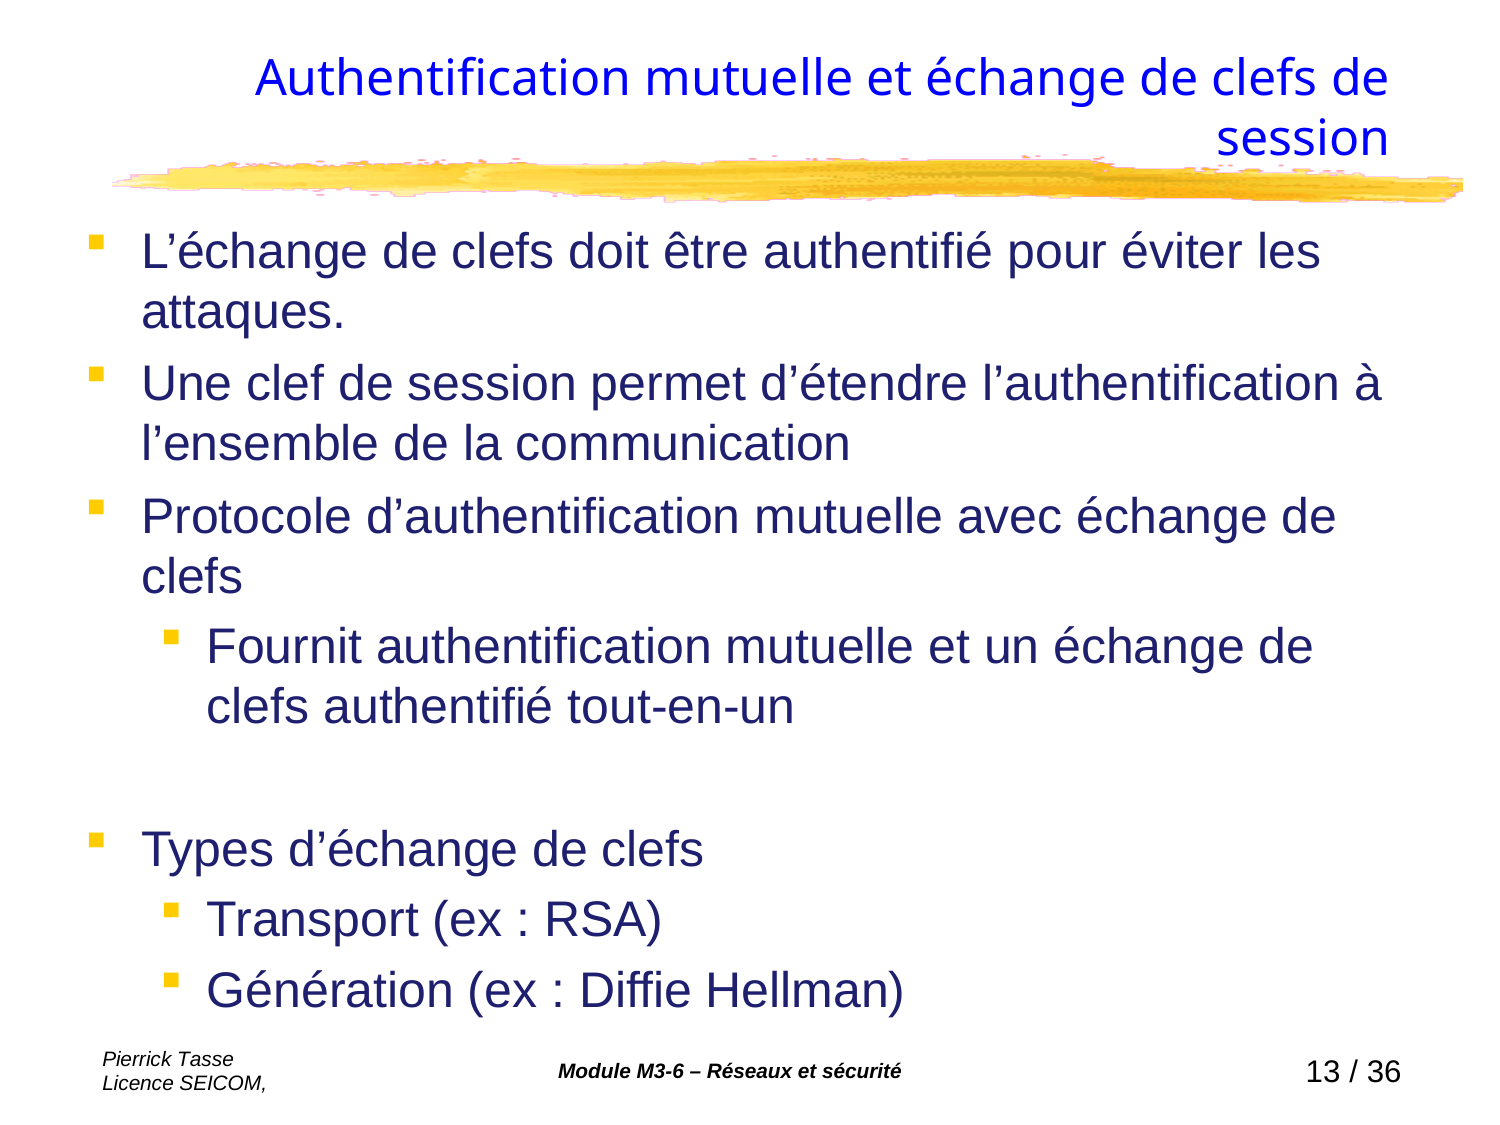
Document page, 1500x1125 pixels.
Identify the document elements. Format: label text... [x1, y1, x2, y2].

title Authentification mutuelle et échange de clefs de session [62, 37, 1406, 154]
picture [112, 149, 1463, 213]
list L’échange de clefs doit être authentifié pour éviter les attaques. Une clef de session permet d’étendre l’authentification à l’ensemble de la communication Protocole d’authentification mutuelle avec échange de clefs Fournit authentification mutuelle et un échange de clefs authentifié tout-en-un Types d’échange de clefs Transport (ex : RSA) Génération (ex : Diffie Hellman) [69, 210, 1412, 1125]
